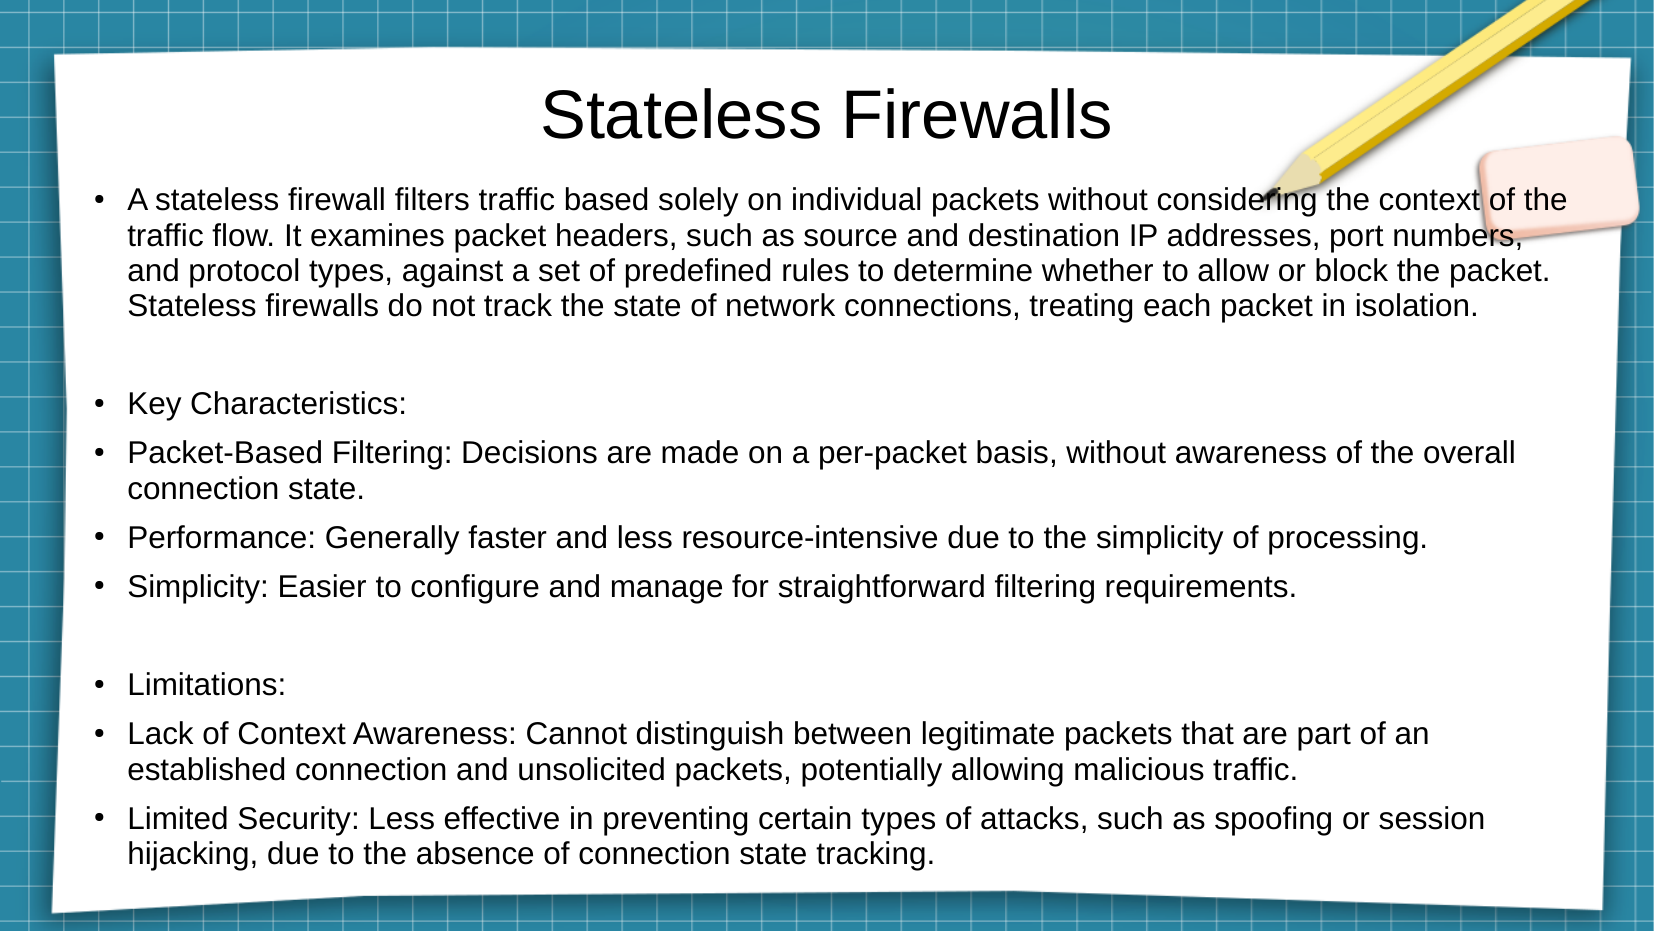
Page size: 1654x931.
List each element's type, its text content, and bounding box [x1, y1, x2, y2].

picture [0, 0, 1654, 931]
title Stateless Firewalls [82, 37, 1571, 182]
list A stateless firewall filters traffic based solely on individual packets without considering the context of the traffic flow. It examines packet headers, such as source and destination IP addresses, port numbers, and protocol types, against a set of predefined rules to determine whether to allow or block the packet. Stateless firewalls do not track the state of network connections, treating each packet in isolation. Key Characteristics: Packet-Based Filtering: Decisions are made on a per-packet basis, without awareness of the overall connection state. Performance: Generally faster and less resource-intensive due to the simplicity of processing. Simplicity: Easier to configure and manage for straightforward filtering requirements. Limitations: Lack of Context Awareness: Cannot distinguish between legitimate packets that are part of an established connection and unsolicited packets, potentially allowing malicious traffic. Limited Security: Less effective in preventing certain types of attacks, such as spoofing or session hijacking, due to the absence of connection state tracking. [82, 182, 1571, 901]
